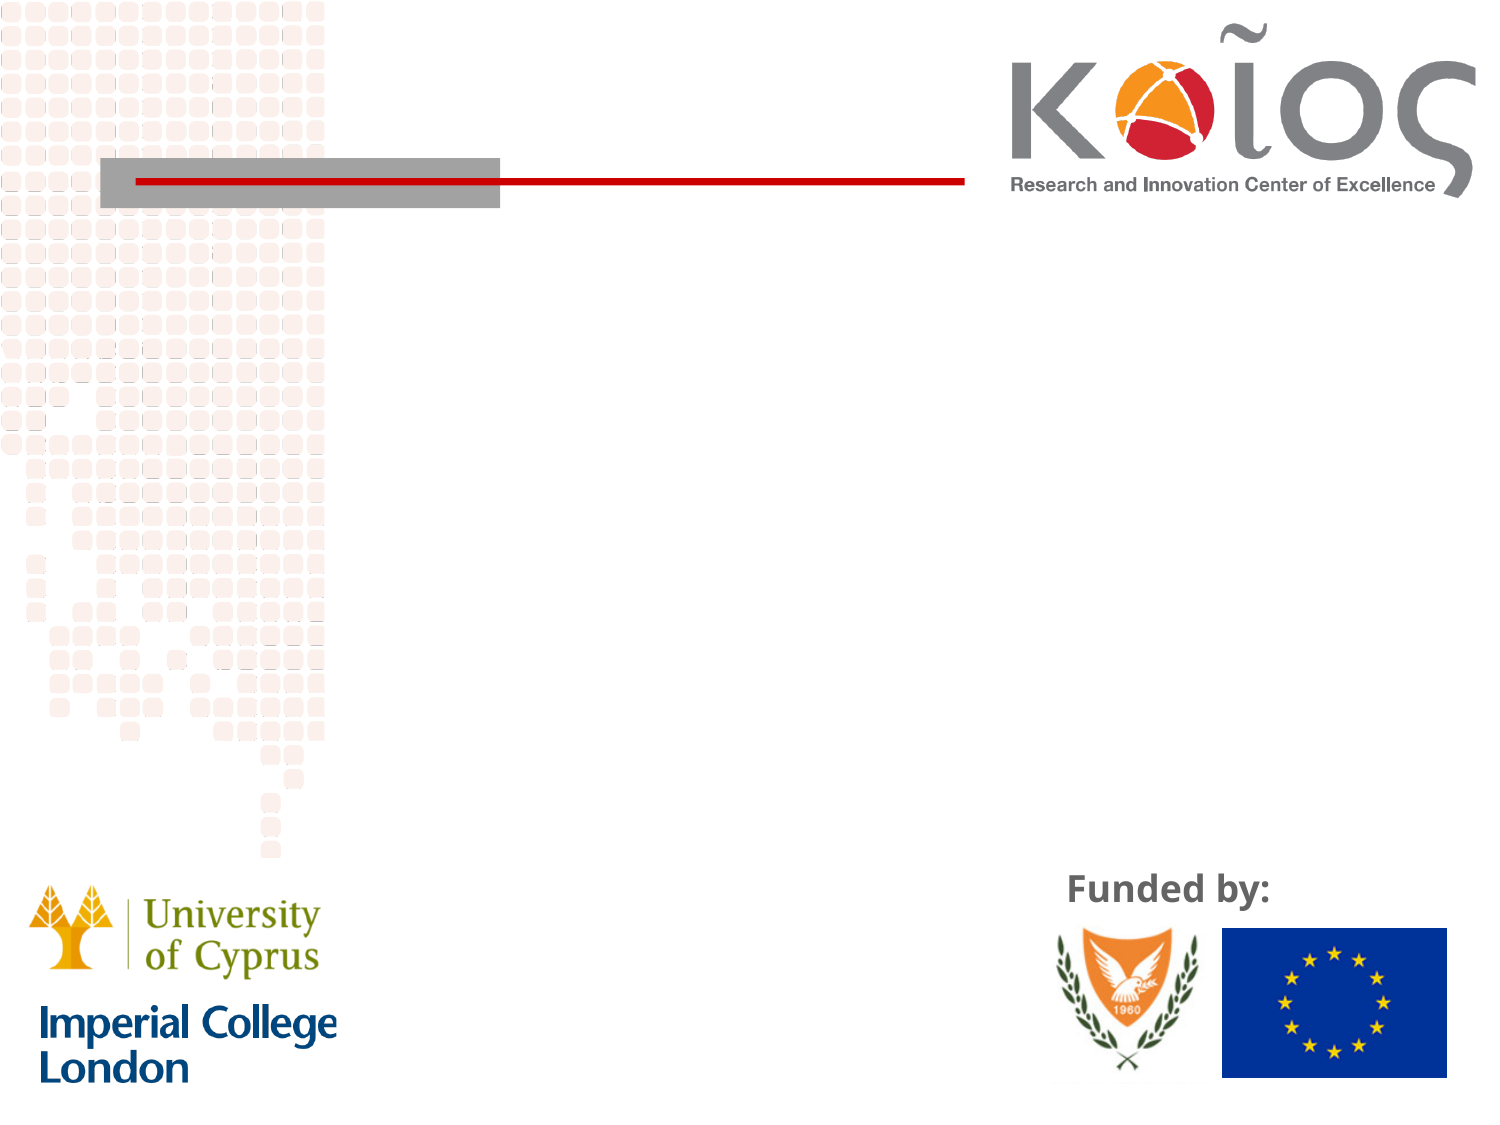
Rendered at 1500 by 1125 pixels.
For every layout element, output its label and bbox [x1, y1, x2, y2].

picture [1222, 928, 1447, 1078]
picture [1051, 916, 1211, 1084]
picture [25, 881, 325, 988]
